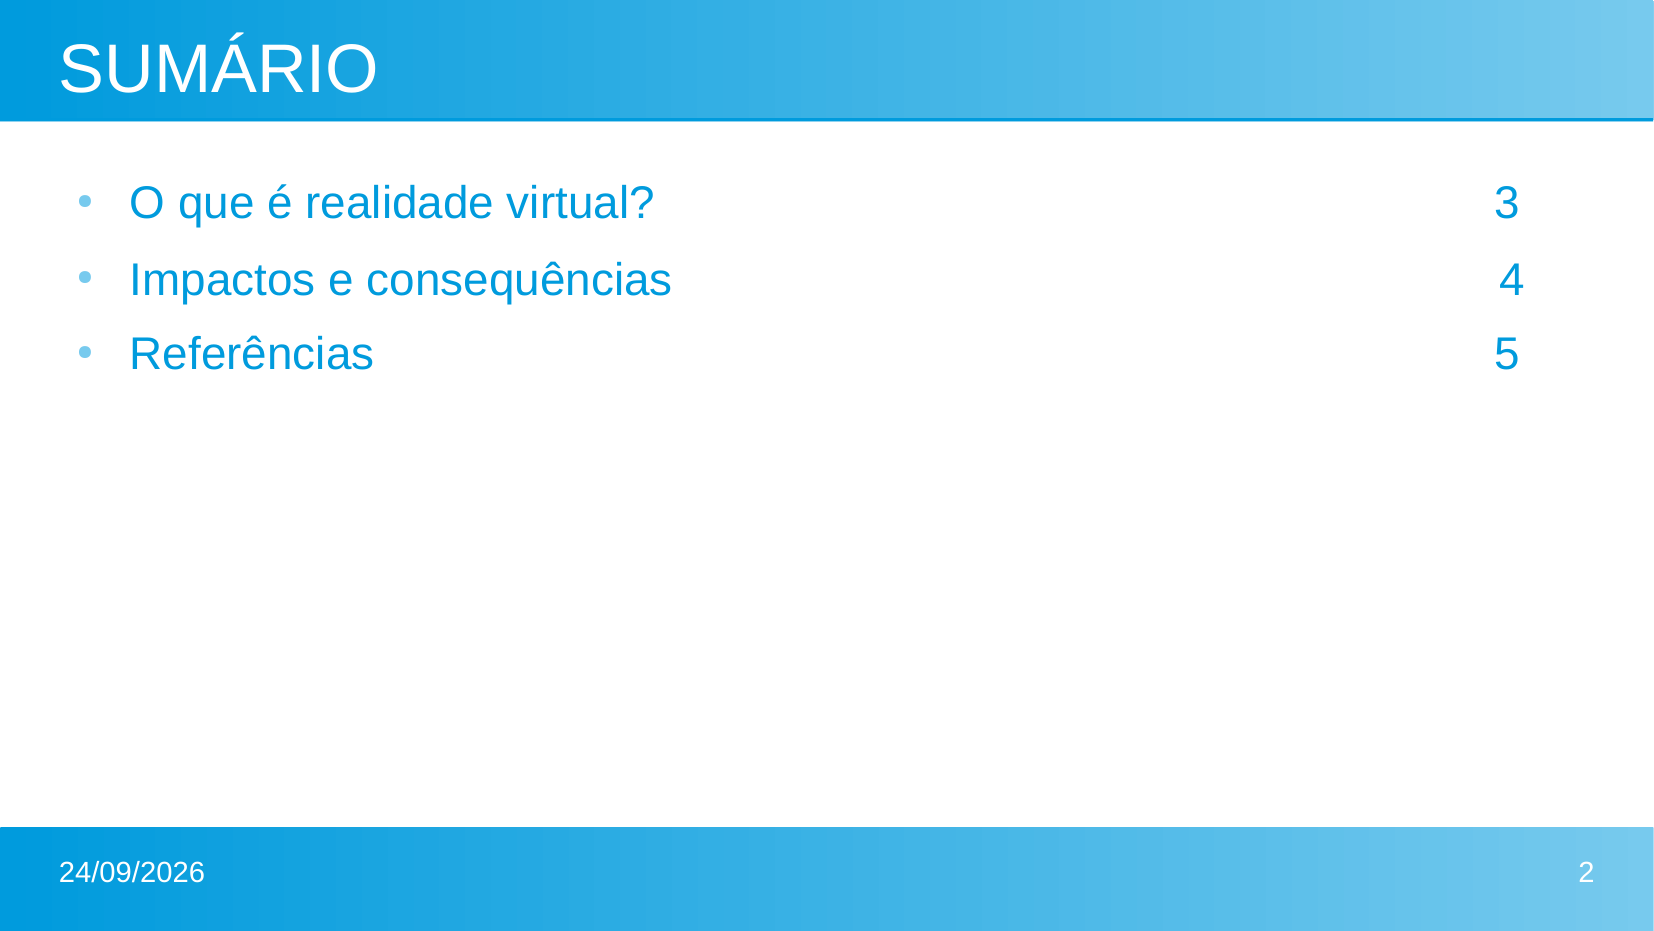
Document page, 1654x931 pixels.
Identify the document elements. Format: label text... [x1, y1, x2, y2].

list O que é realidade virtual? 3 Impactos e consequências 4 Referências 5 [59, 177, 1595, 768]
title SUMÁRIO [59, 29, 1595, 108]
